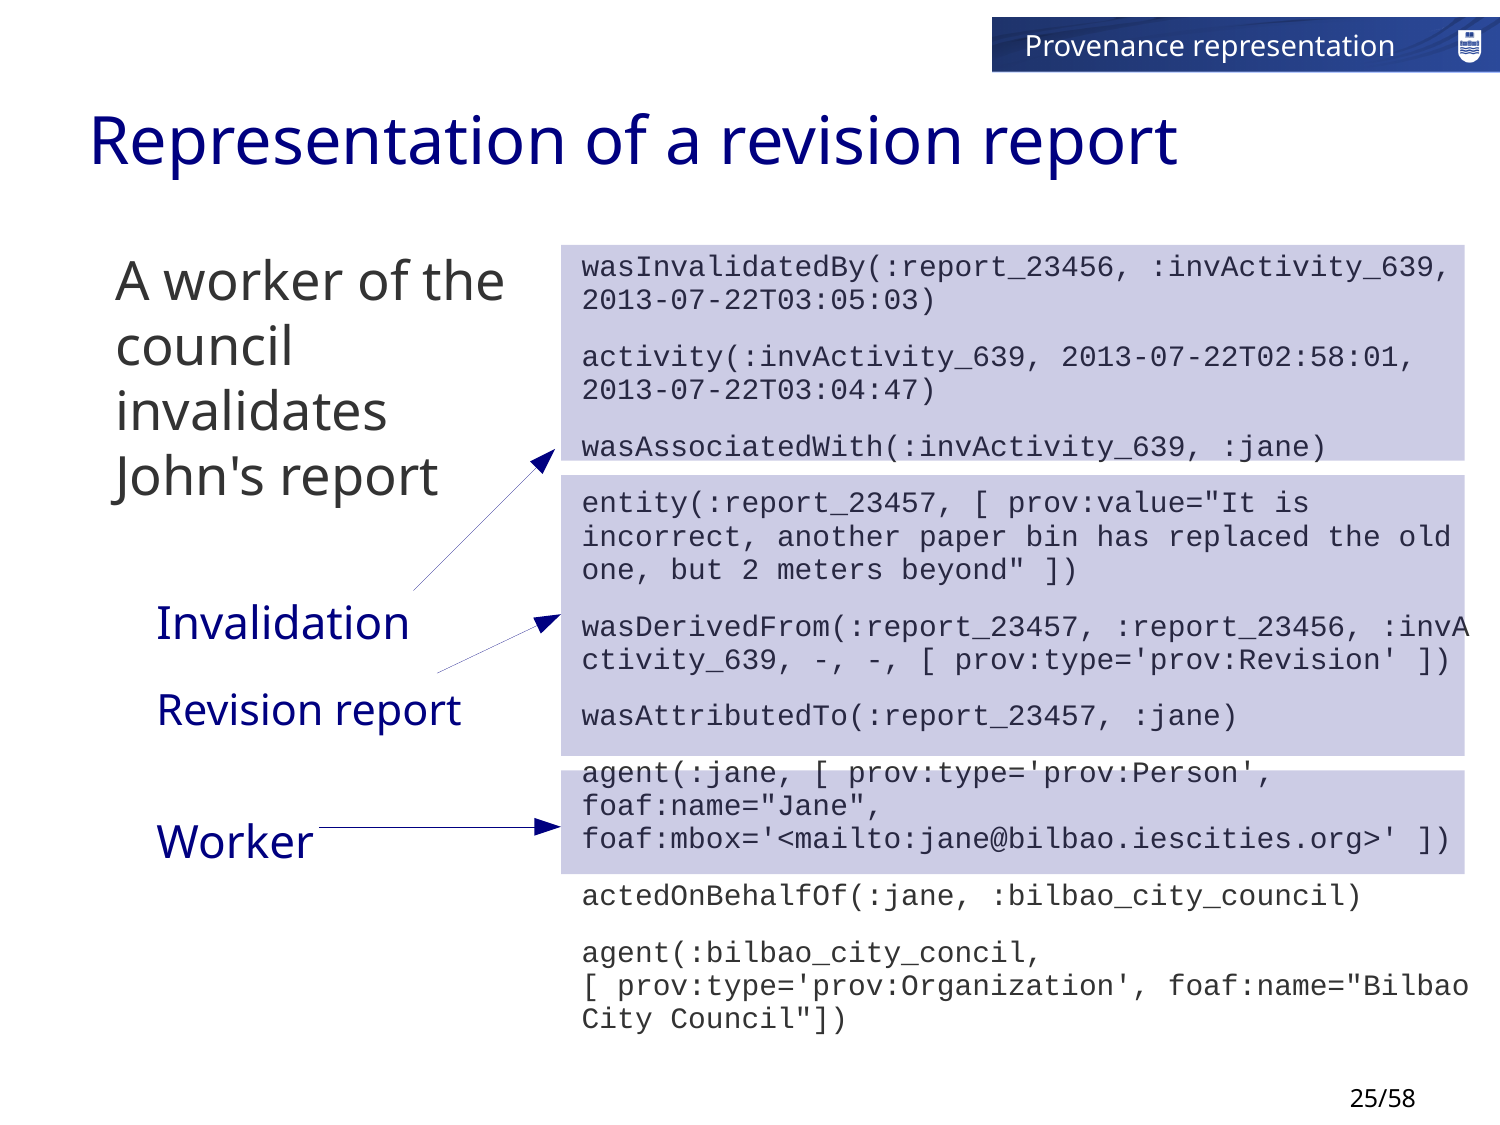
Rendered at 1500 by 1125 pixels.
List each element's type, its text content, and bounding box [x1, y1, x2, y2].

text_box Invalidation [156, 590, 467, 669]
text_box [561, 475, 1465, 756]
text_box Worker [156, 809, 467, 887]
title Representation of a revision report [2, 99, 1365, 177]
list wasInvalidatedBy(:report_23456, :invActivity_639, 2013-07-22T03:05:03) activity(:invActivity_639, 2013-07-22T02:58:01, 2013-07-22T03:04:47) wasAssociatedWith(:invActivity_639, :jane) entity(:report_23457, [ prov:value="It is incorrect, another paper bin has replaced the old one, but 2 meters beyond" ]) wasDerivedFrom(:report_23457, :report_23456, :invActivity_639, -, -, [ prov:type='prov:Revision' ]) wasAttributedTo(:report_23457, :jane) agent(:jane, [ prov:type='prov:Person', foaf:name="Jane", foaf:mbox='<mailto:jane@bilbao.iescities.org>' ]) actedOnBehalfOf(:jane, :bilbao_city_council) agent(:bilbao_city_concil, [ prov:type='prov:Organization', foaf:name="Bilbao City Council"]) [566, 244, 1500, 1052]
text_box [561, 770, 1465, 875]
text_box Revision report [156, 679, 467, 745]
picture [992, 17, 1500, 73]
text_box [561, 244, 1465, 461]
text_box Provenance representation [1009, 17, 1483, 67]
list A worker of the council invalidates John's report [100, 238, 567, 1016]
